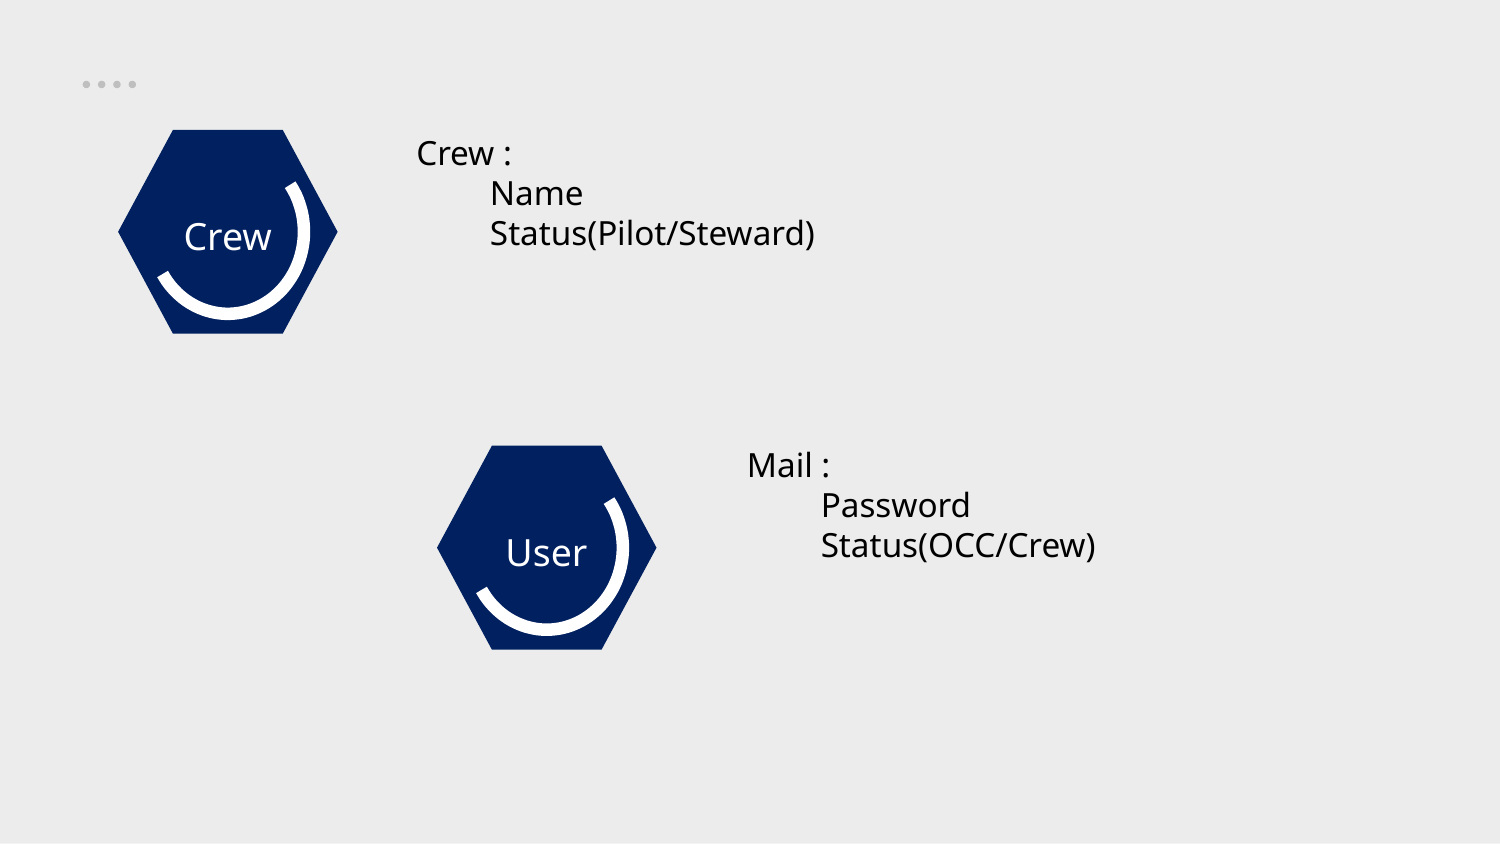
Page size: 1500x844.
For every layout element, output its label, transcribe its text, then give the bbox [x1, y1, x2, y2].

text_box [118, 129, 338, 334]
text_box Mail : Password Status(OCC/Crew) [732, 436, 1276, 612]
text_box Crew [168, 205, 287, 266]
text_box User [490, 521, 603, 582]
text_box Crew : Name Status(Pilot/Steward) [401, 124, 945, 260]
text_box [437, 445, 657, 650]
